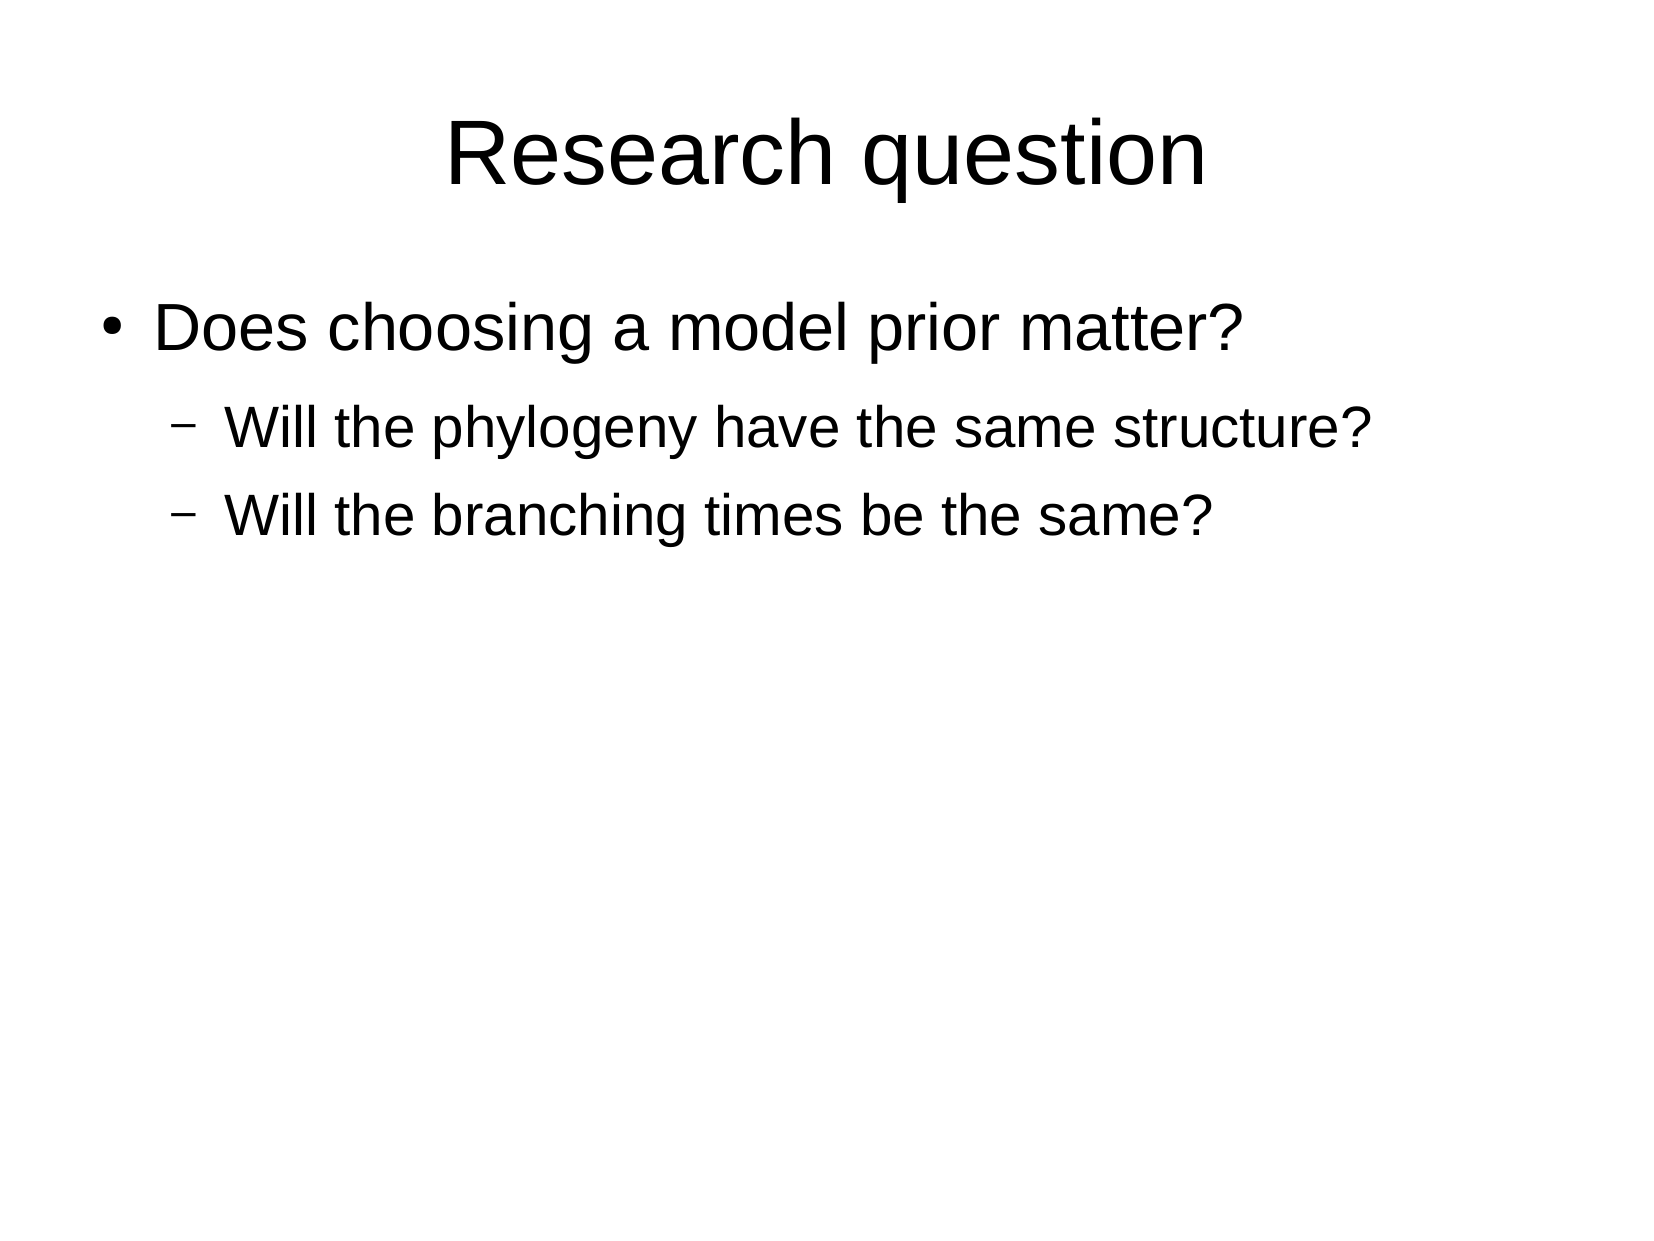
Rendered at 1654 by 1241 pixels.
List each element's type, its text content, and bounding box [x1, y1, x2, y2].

list Does choosing a model prior matter? Will the phylogeny have the same structure? Will the branching times be the same? [82, 290, 1571, 1010]
title Research question [82, 49, 1571, 257]
